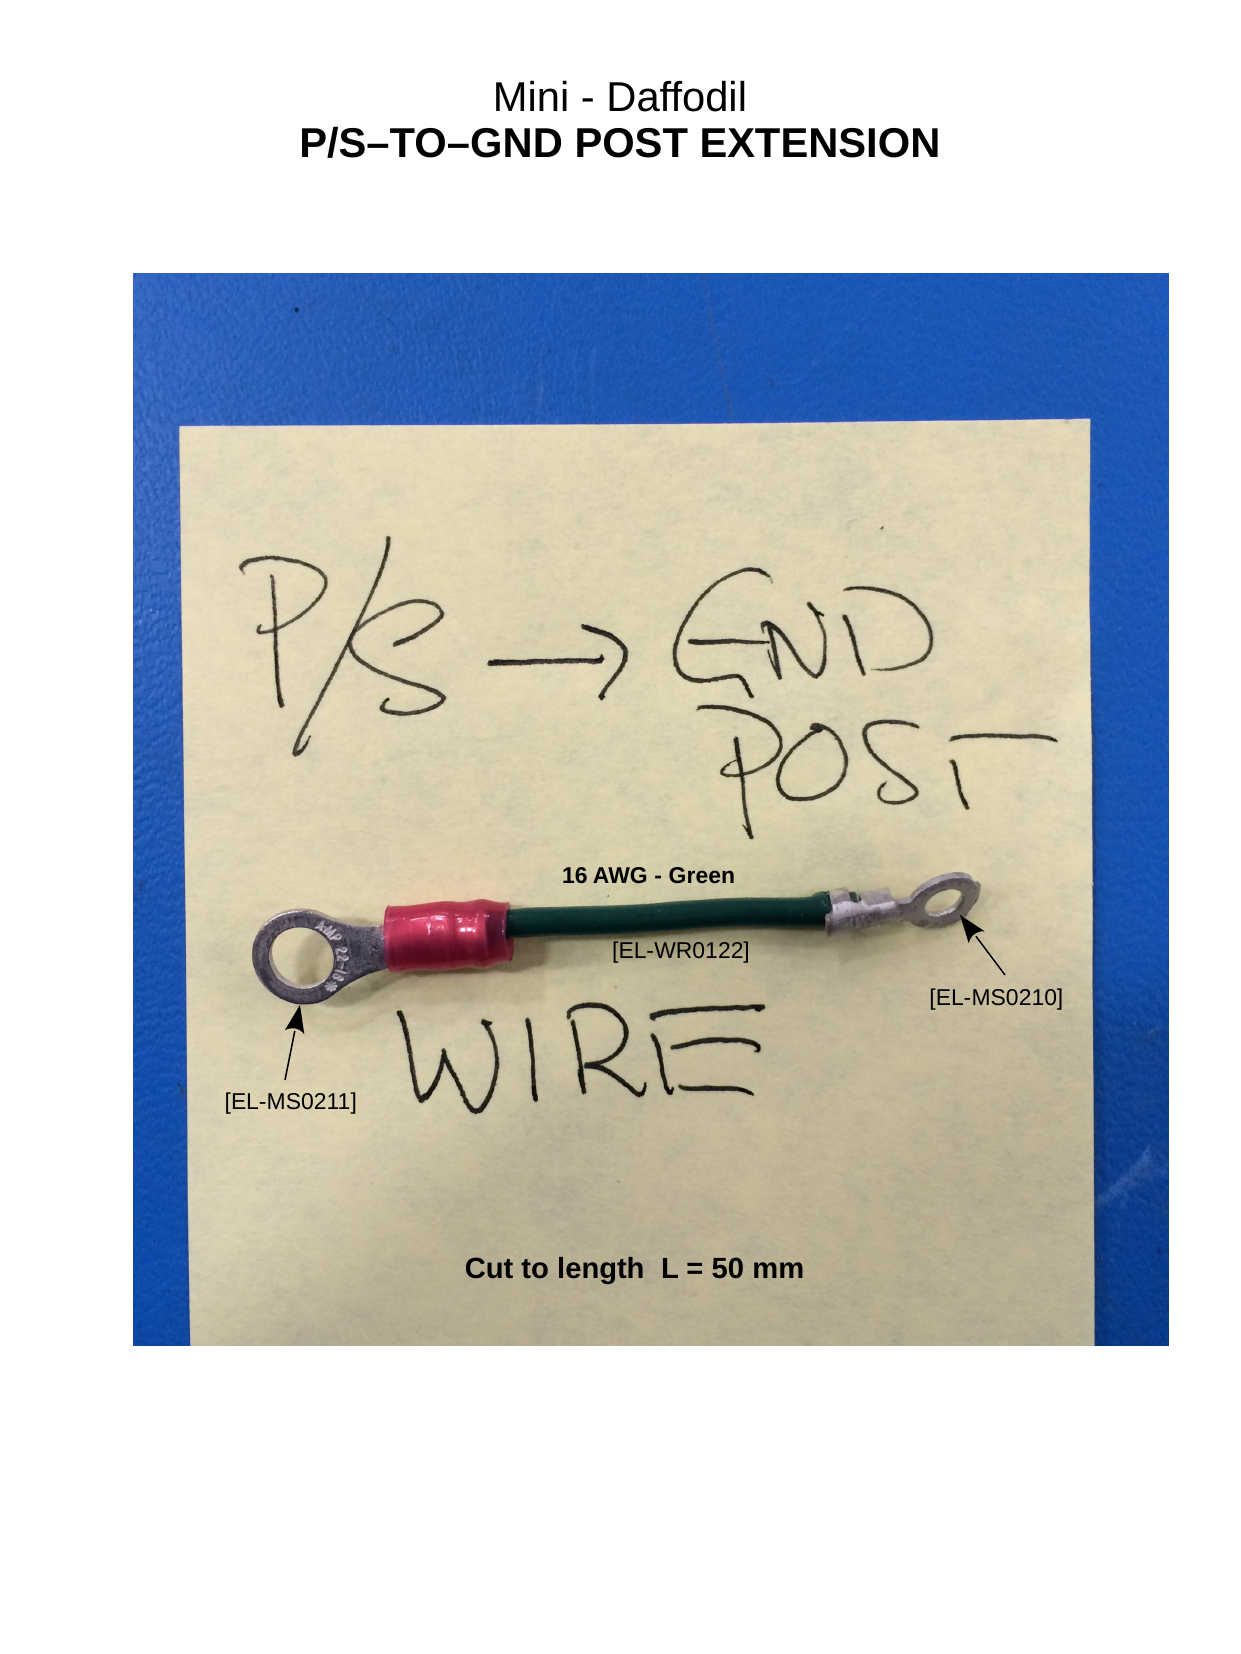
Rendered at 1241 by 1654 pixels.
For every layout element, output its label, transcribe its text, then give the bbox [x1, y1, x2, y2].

text_box [EL-MS0211] [209, 1081, 372, 1122]
title Mini - Daffodil P/S–TO–GND POST EXTENSION [62, 73, 1179, 167]
text_box [EL-MS0210] [914, 976, 1079, 1018]
picture [133, 273, 1169, 1346]
text_box Cut to length L = 50 mm [450, 1245, 820, 1293]
text_box [EL-WR0122] [597, 930, 766, 971]
text_box 16 AWG - Green [547, 855, 751, 896]
